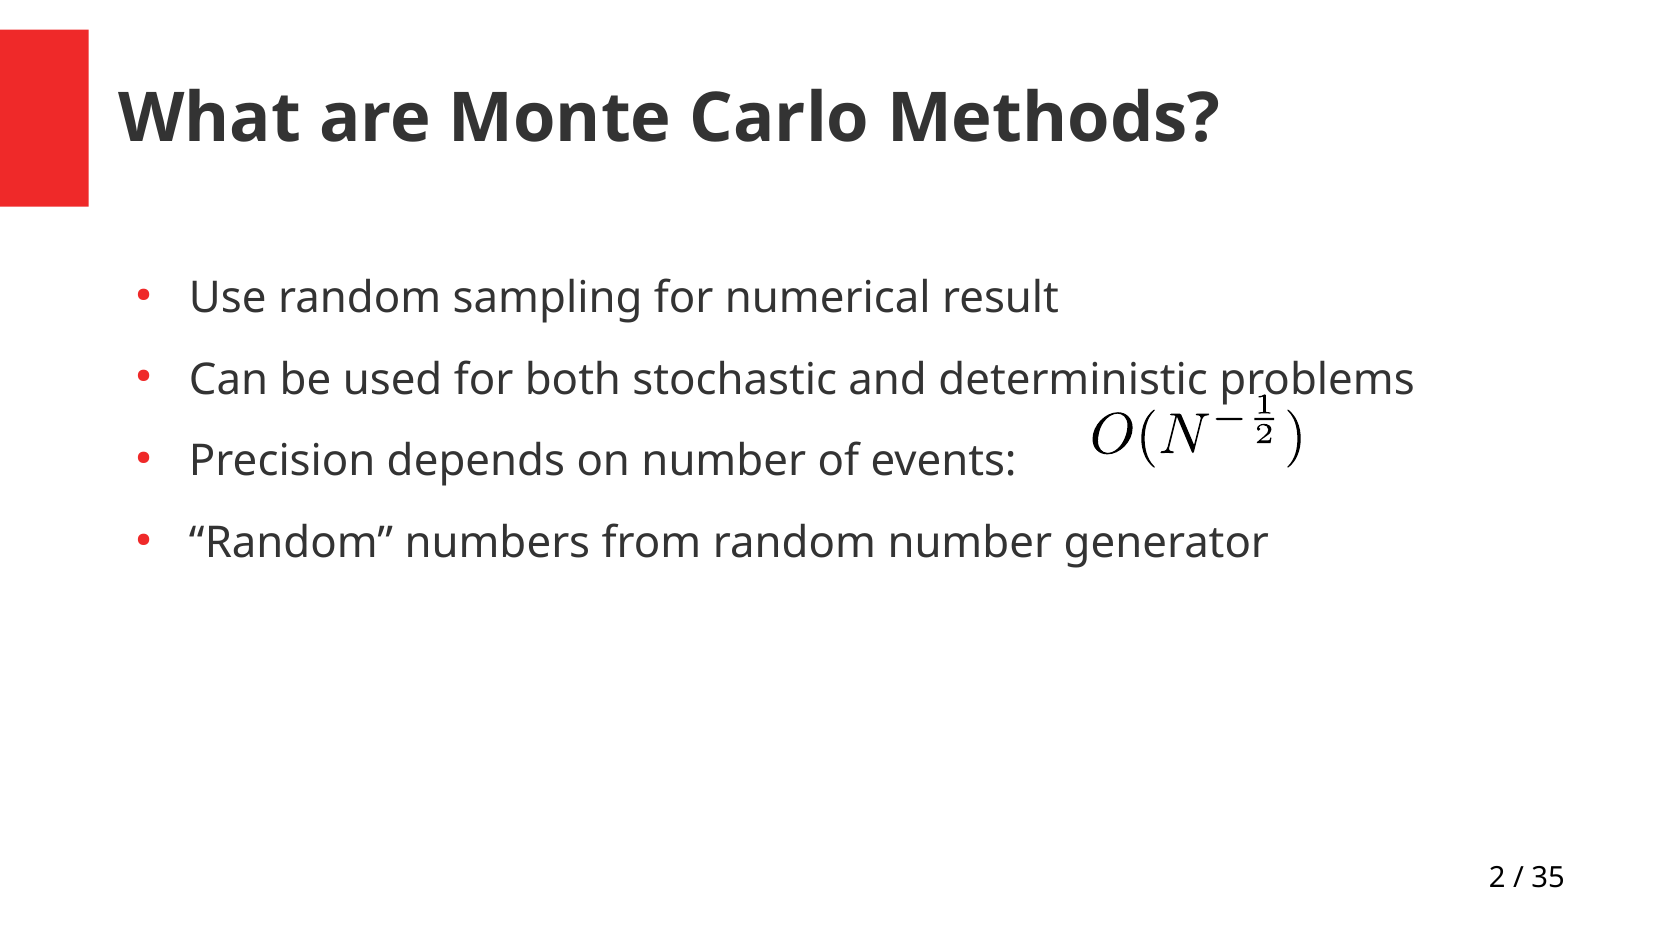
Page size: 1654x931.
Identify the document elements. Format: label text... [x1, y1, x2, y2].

title What are Monte Carlo Methods? [118, 37, 1571, 193]
picture [1087, 392, 1303, 470]
list Use random sampling for numerical result Can be used for both stochastic and deterministic problems Precision depends on number of events: “Random” numbers from random number generator [118, 265, 1536, 806]
